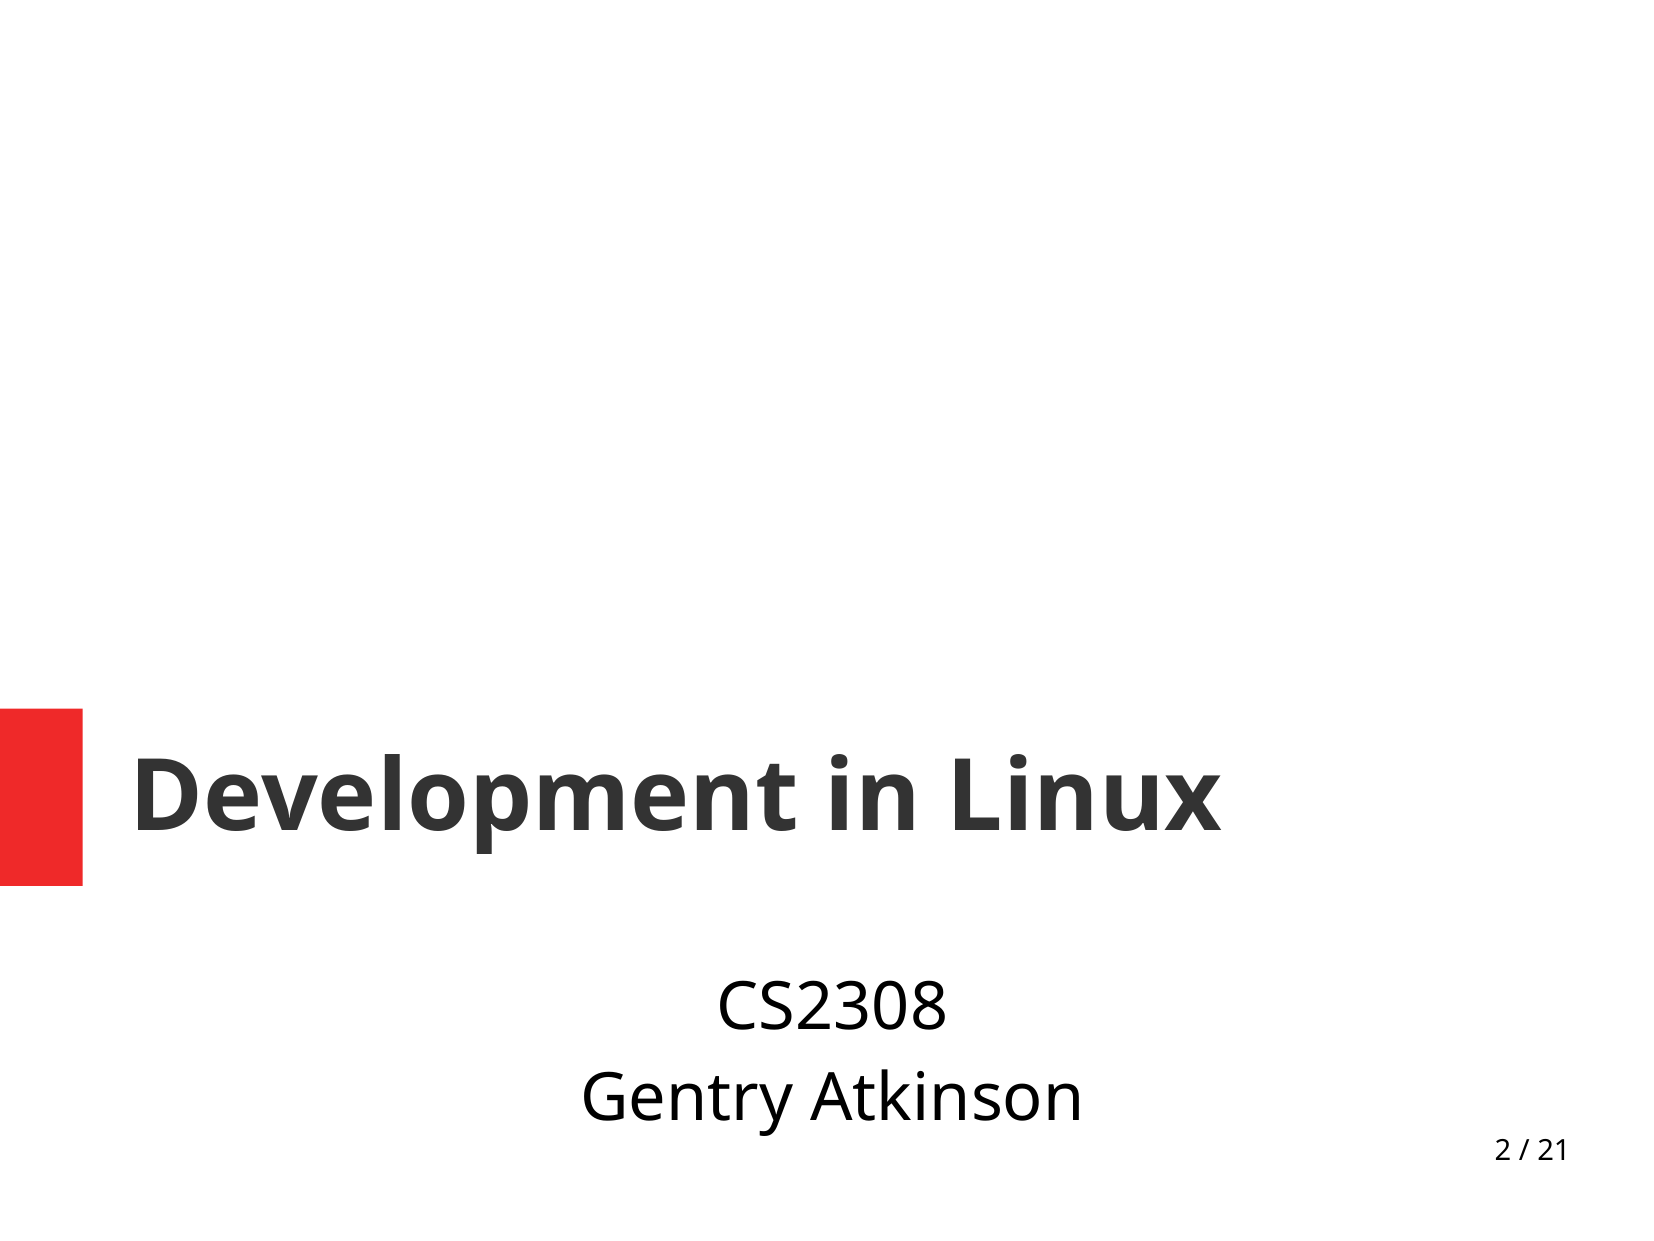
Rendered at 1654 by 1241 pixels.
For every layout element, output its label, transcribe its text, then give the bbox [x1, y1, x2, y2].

subtitle CS2308 Gentry Atkinson [129, 958, 1536, 1140]
title Development in Linux [129, 655, 1536, 928]
